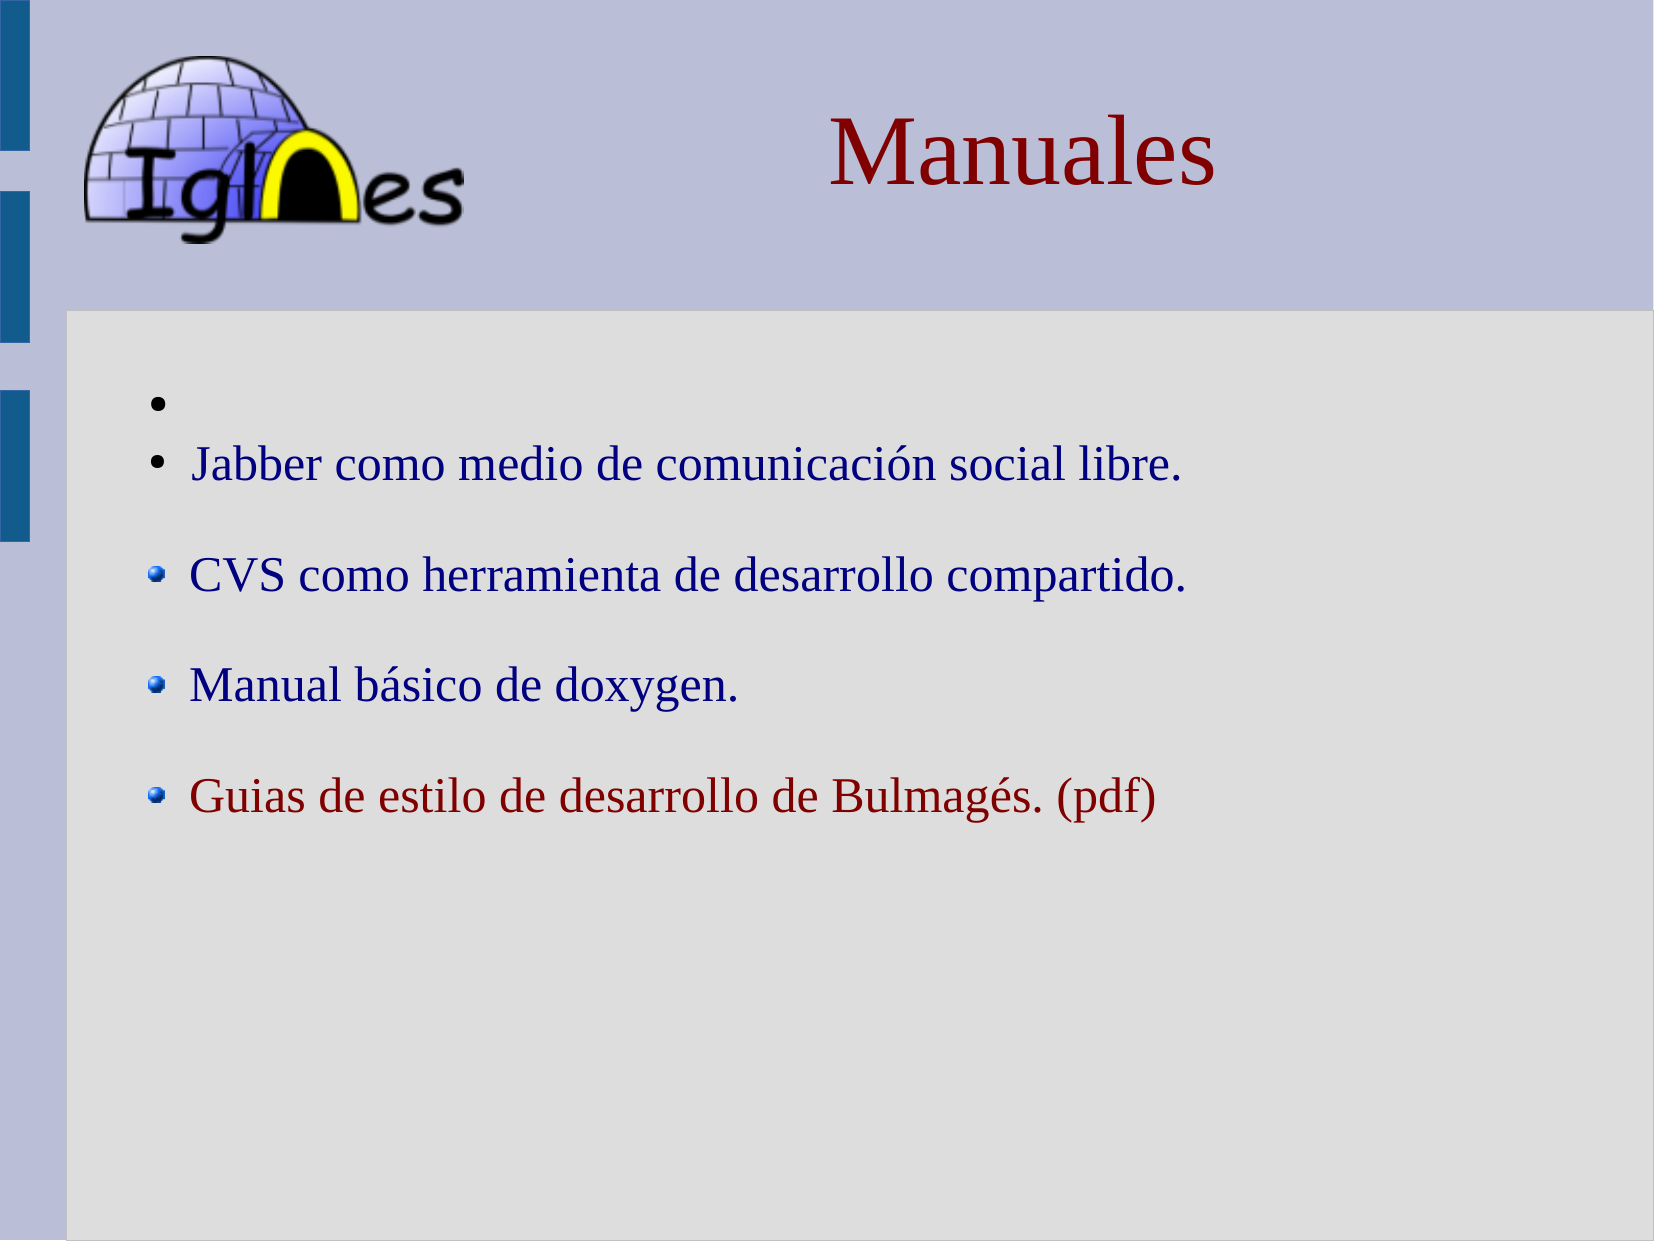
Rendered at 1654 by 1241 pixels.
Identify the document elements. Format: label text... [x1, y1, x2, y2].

text_box Jabber como medio de comunicación social libre. CVS como herramienta de desarrollo compartido. Manual básico de doxygen. Guias de estilo de desarrollo de Bulmagés. (pdf) [148, 375, 1627, 953]
text_box Manuales [503, 95, 1543, 235]
picture [84, 56, 464, 244]
